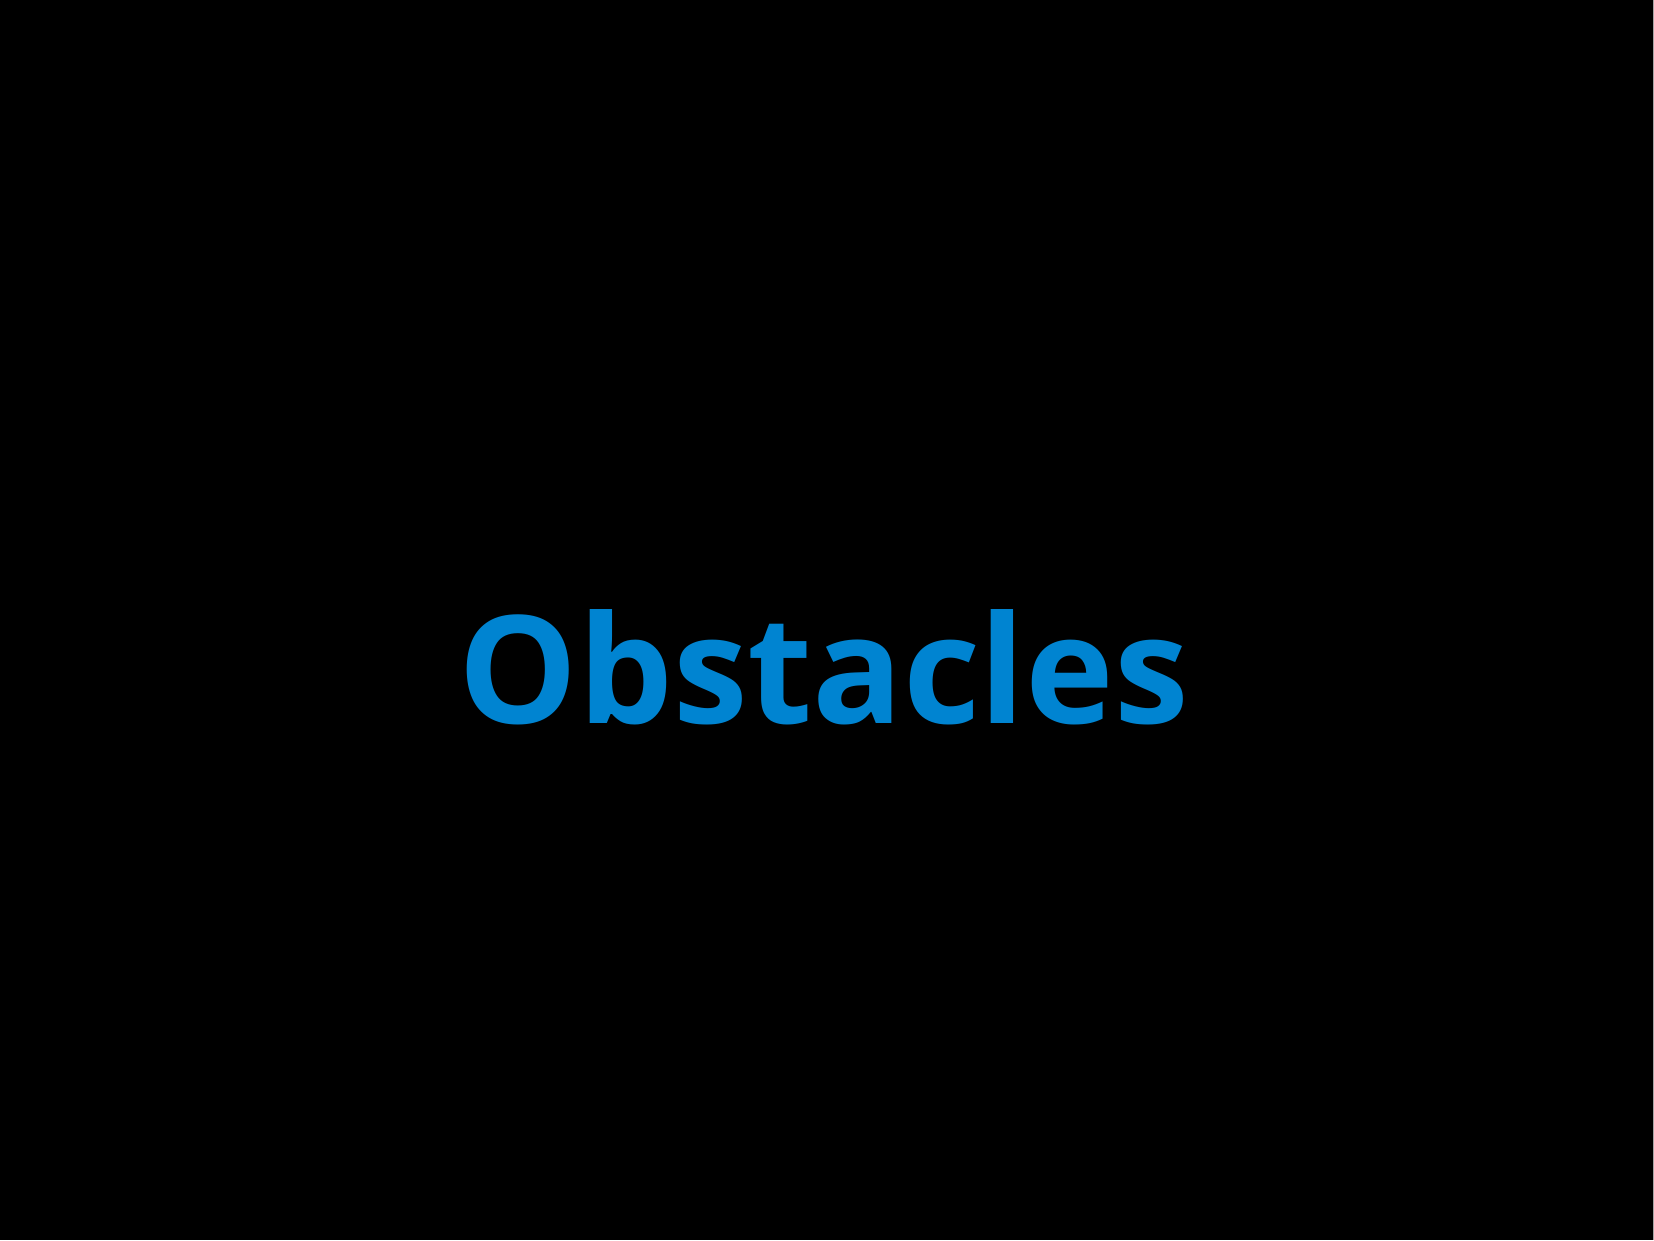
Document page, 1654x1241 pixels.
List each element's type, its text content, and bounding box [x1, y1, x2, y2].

title Obstacles [45, 337, 1603, 892]
